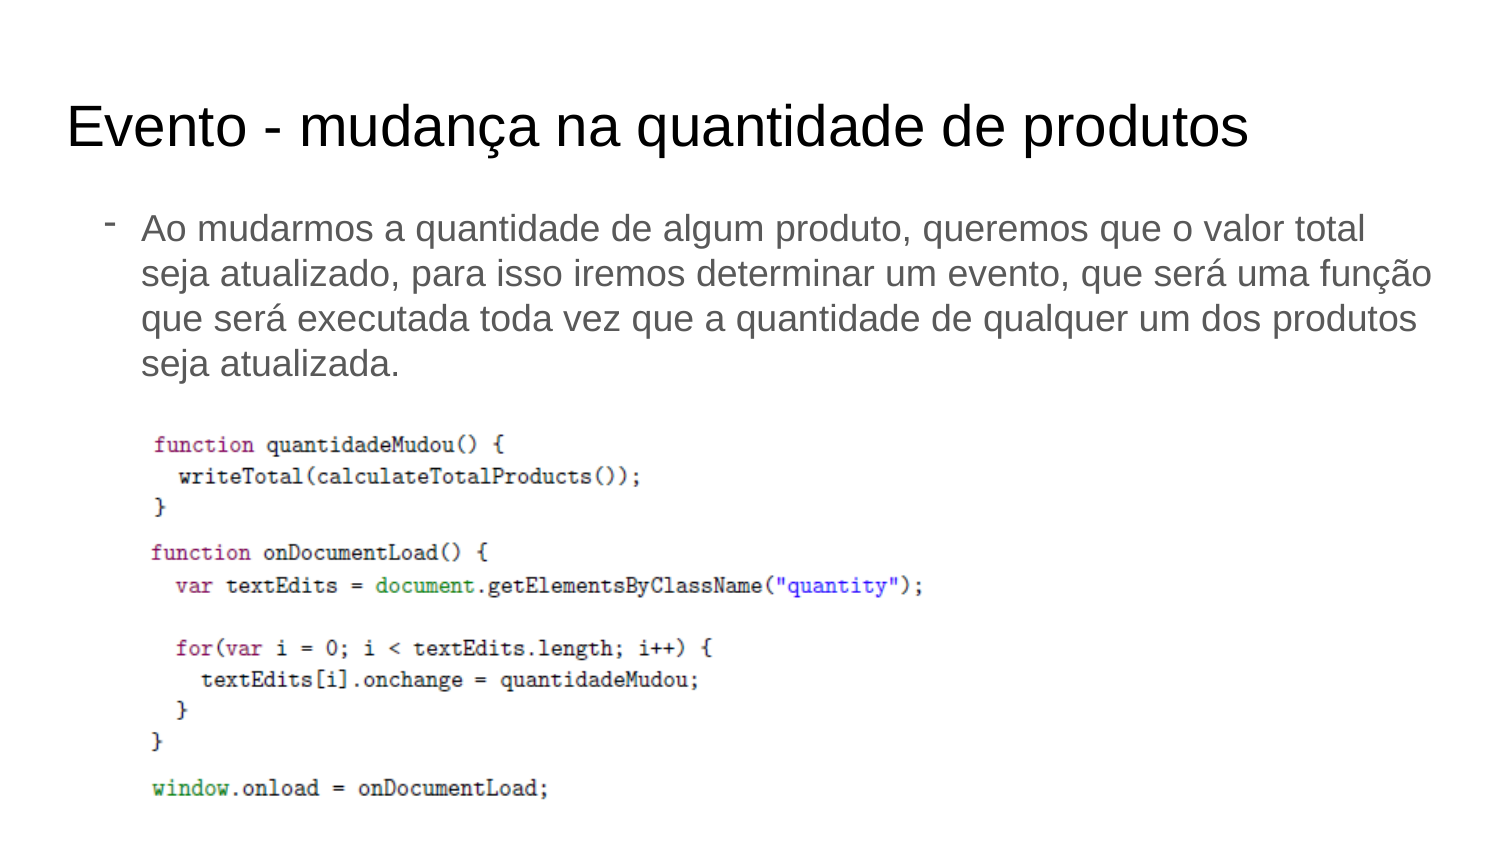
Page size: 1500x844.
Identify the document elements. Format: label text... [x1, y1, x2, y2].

picture [146, 427, 933, 767]
picture [146, 771, 556, 806]
title Evento - mudança na quantidade de produtos [51, 72, 1449, 167]
list Ao mudarmos a quantidade de algum produto, queremos que o valor total seja atualizado, para isso iremos determinar um evento, que será uma função que será executada toda vez que a quantidade de qualquer um dos produtos seja atualizada. [51, 189, 1449, 750]
